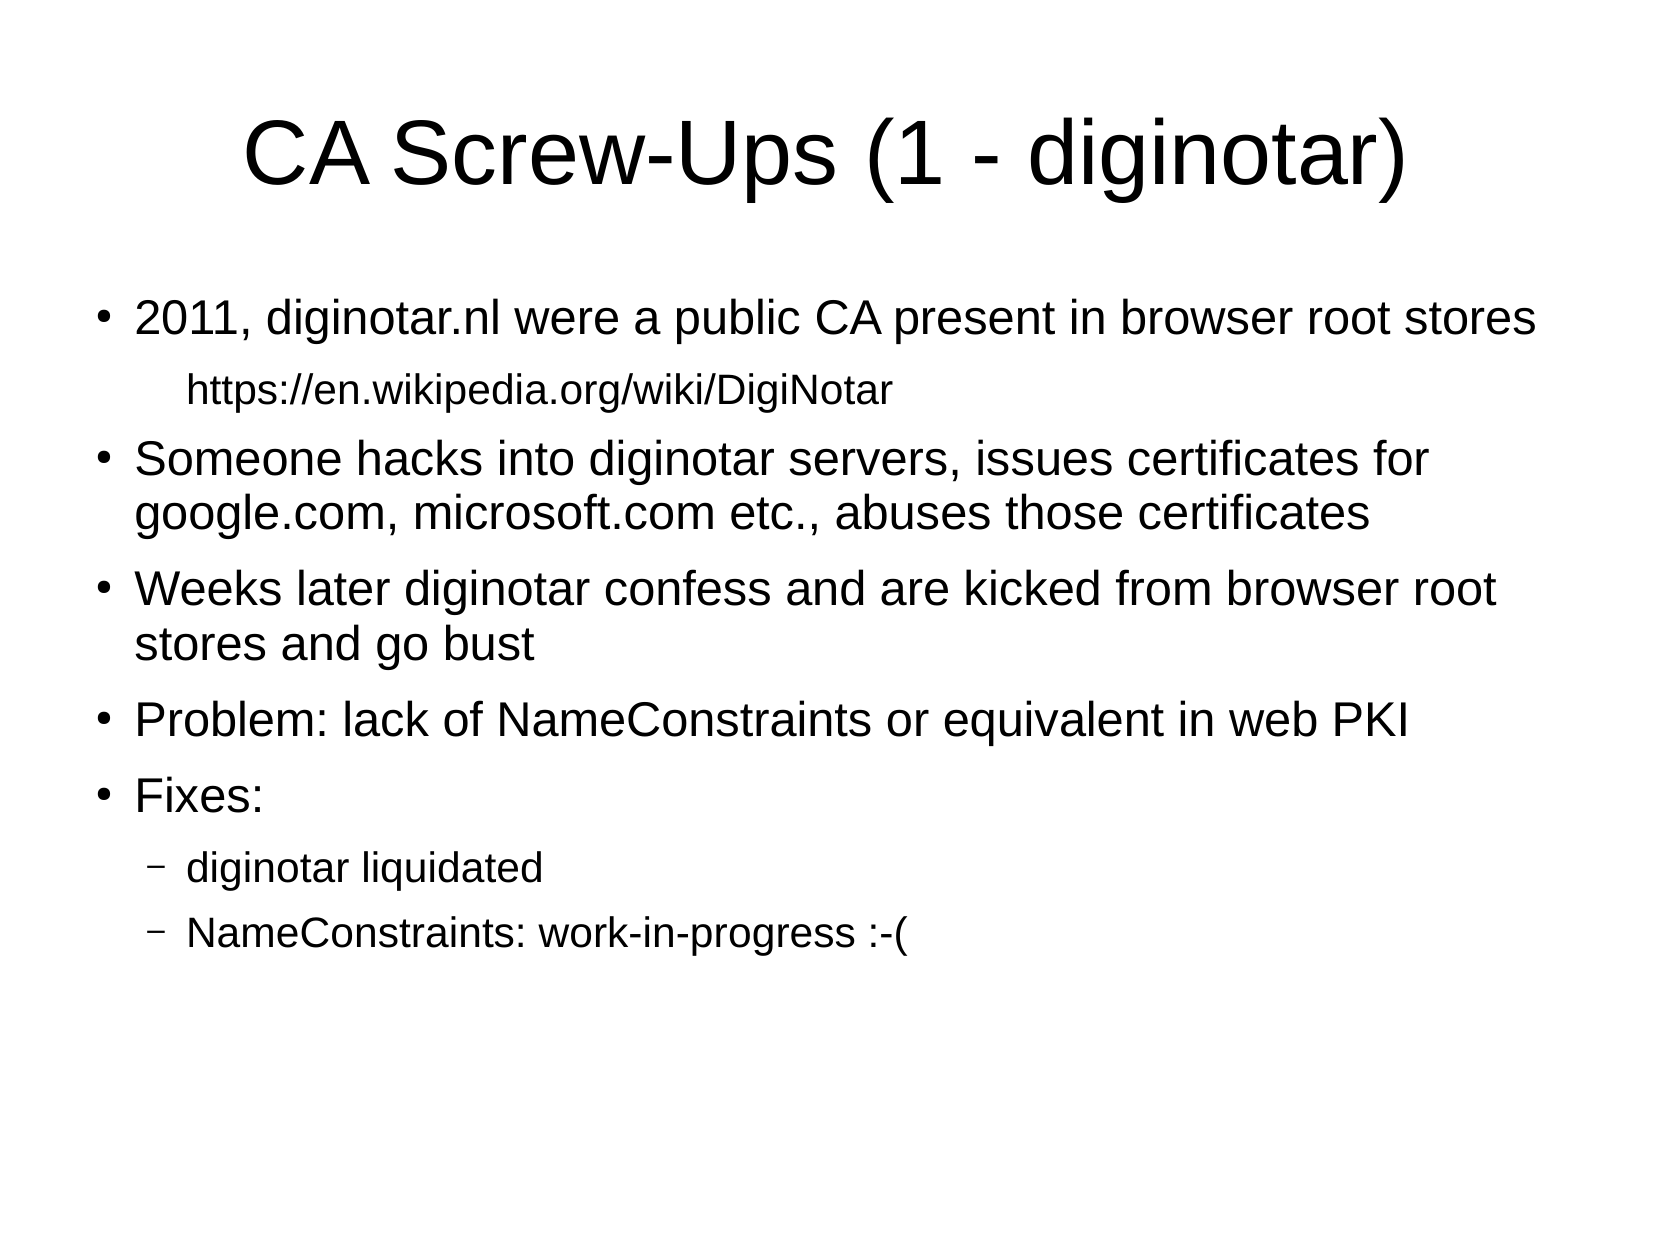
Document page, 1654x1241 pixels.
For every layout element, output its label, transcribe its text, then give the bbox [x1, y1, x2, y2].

title CA Screw-Ups (1 - diginotar) [82, 49, 1571, 257]
list 2011, diginotar.nl were a public CA present in browser root stores https://en.wikipedia.org/wiki/DigiNotar Someone hacks into diginotar servers, issues certificates for google.com, microsoft.com etc., abuses those certificates Weeks later diginotar confess and are kicked from browser root stores and go bust Problem: lack of NameConstraints or equivalent in web PKI Fixes: diginotar liquidated NameConstraints: work-in-progress :-( [82, 290, 1538, 1010]
